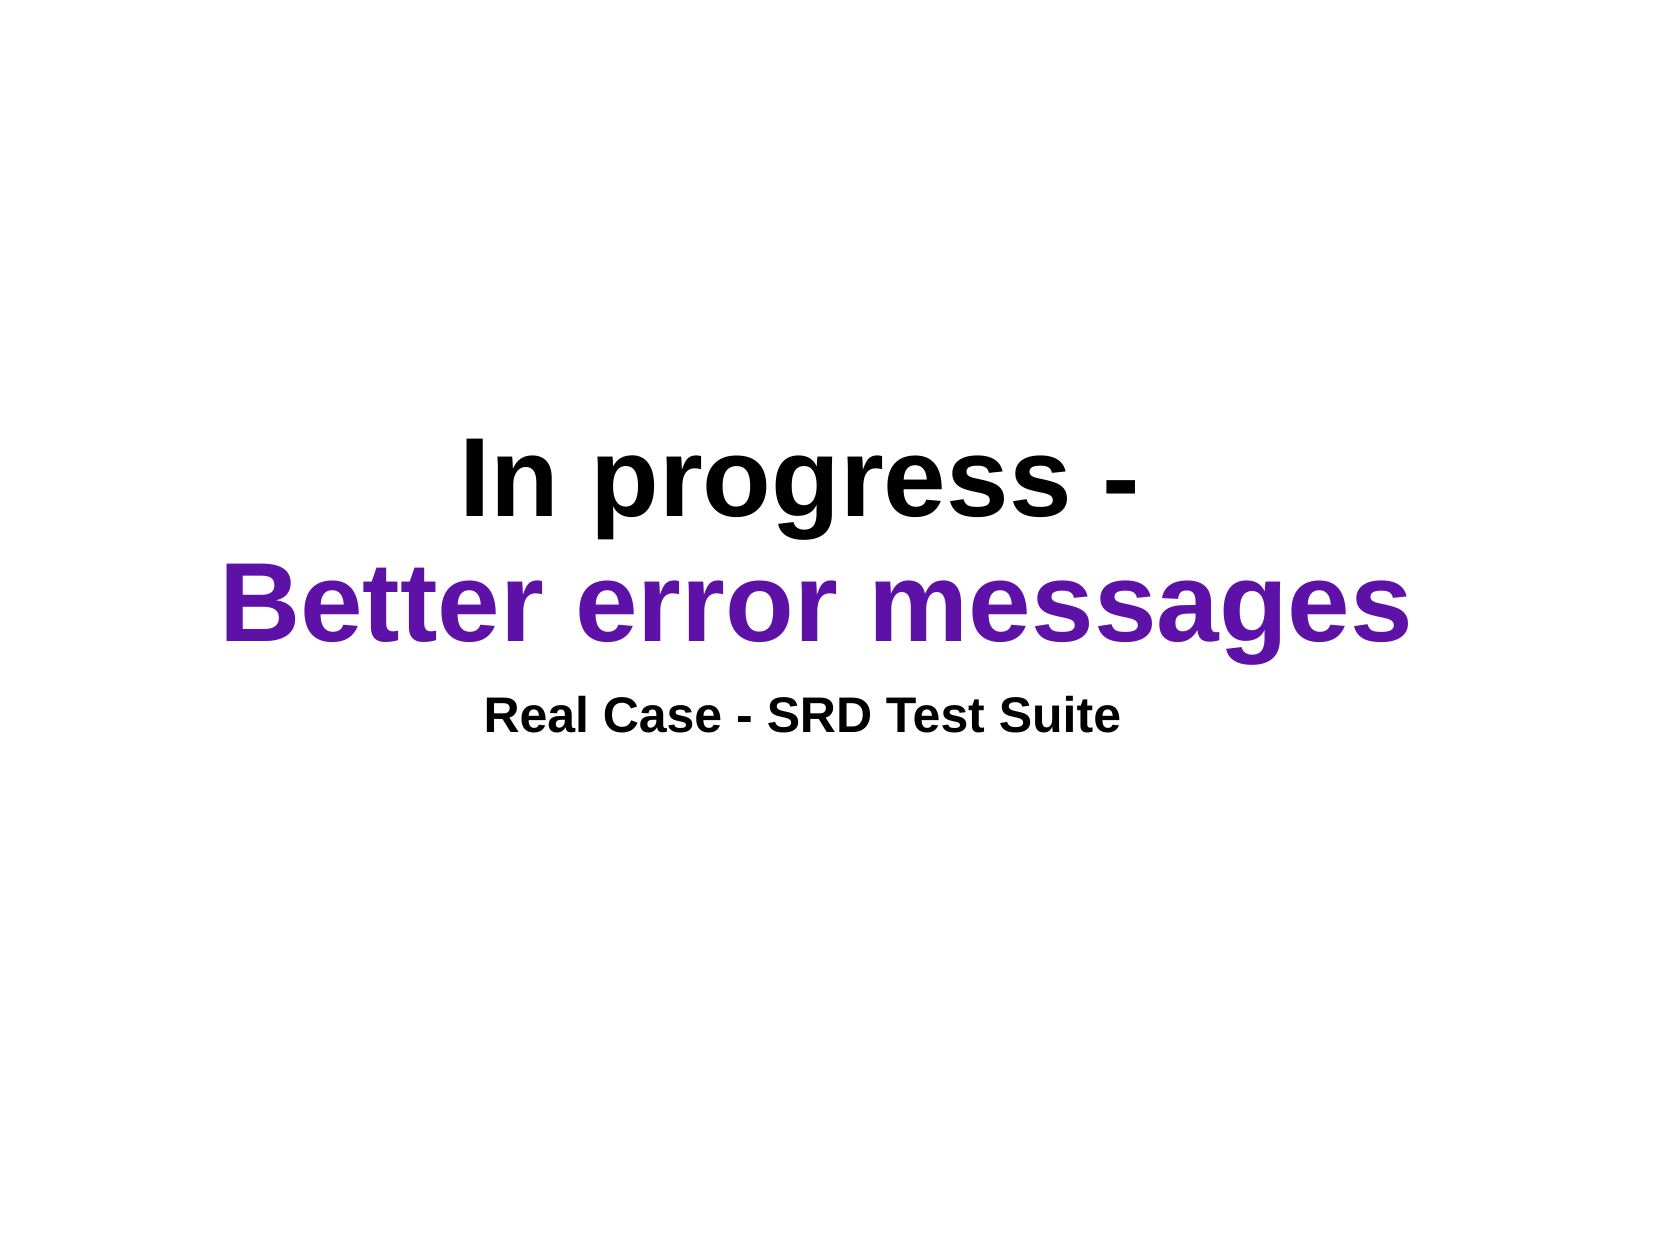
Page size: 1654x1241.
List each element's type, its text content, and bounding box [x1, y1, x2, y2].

text_box Real Case - SRD Test Suite [450, 679, 1156, 751]
title In progress - Better error messages [71, 414, 1561, 666]
